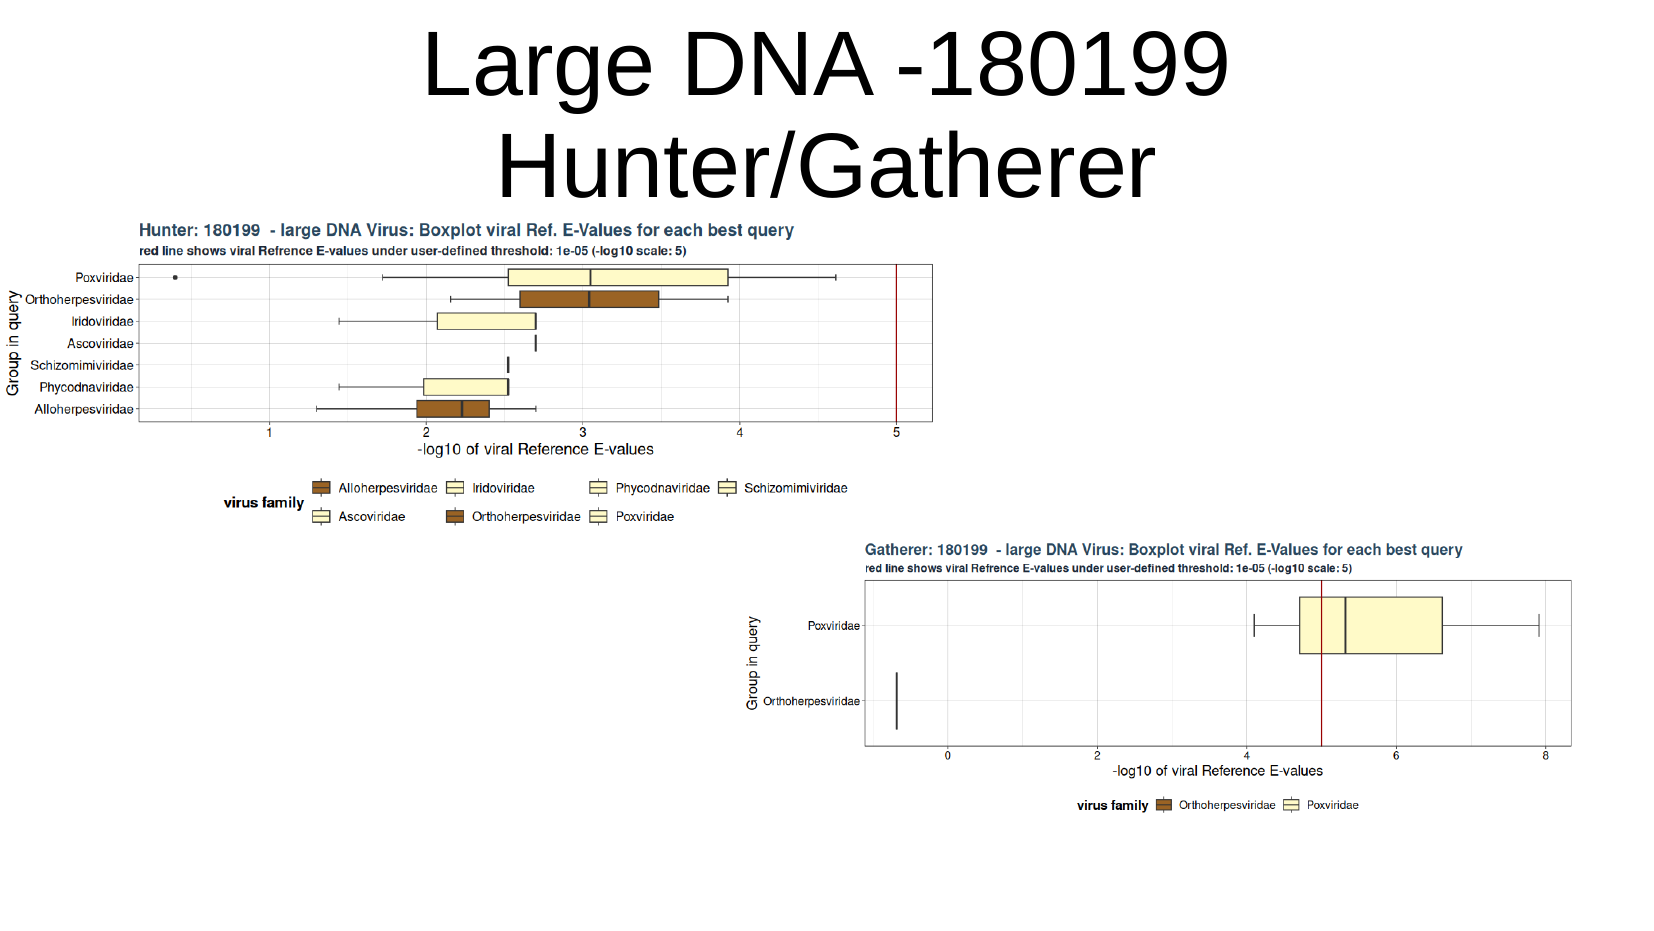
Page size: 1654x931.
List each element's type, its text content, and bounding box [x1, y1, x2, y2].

picture [0, 217, 1576, 826]
title Large DNA -180199 Hunter/Gatherer [82, 12, 1571, 218]
